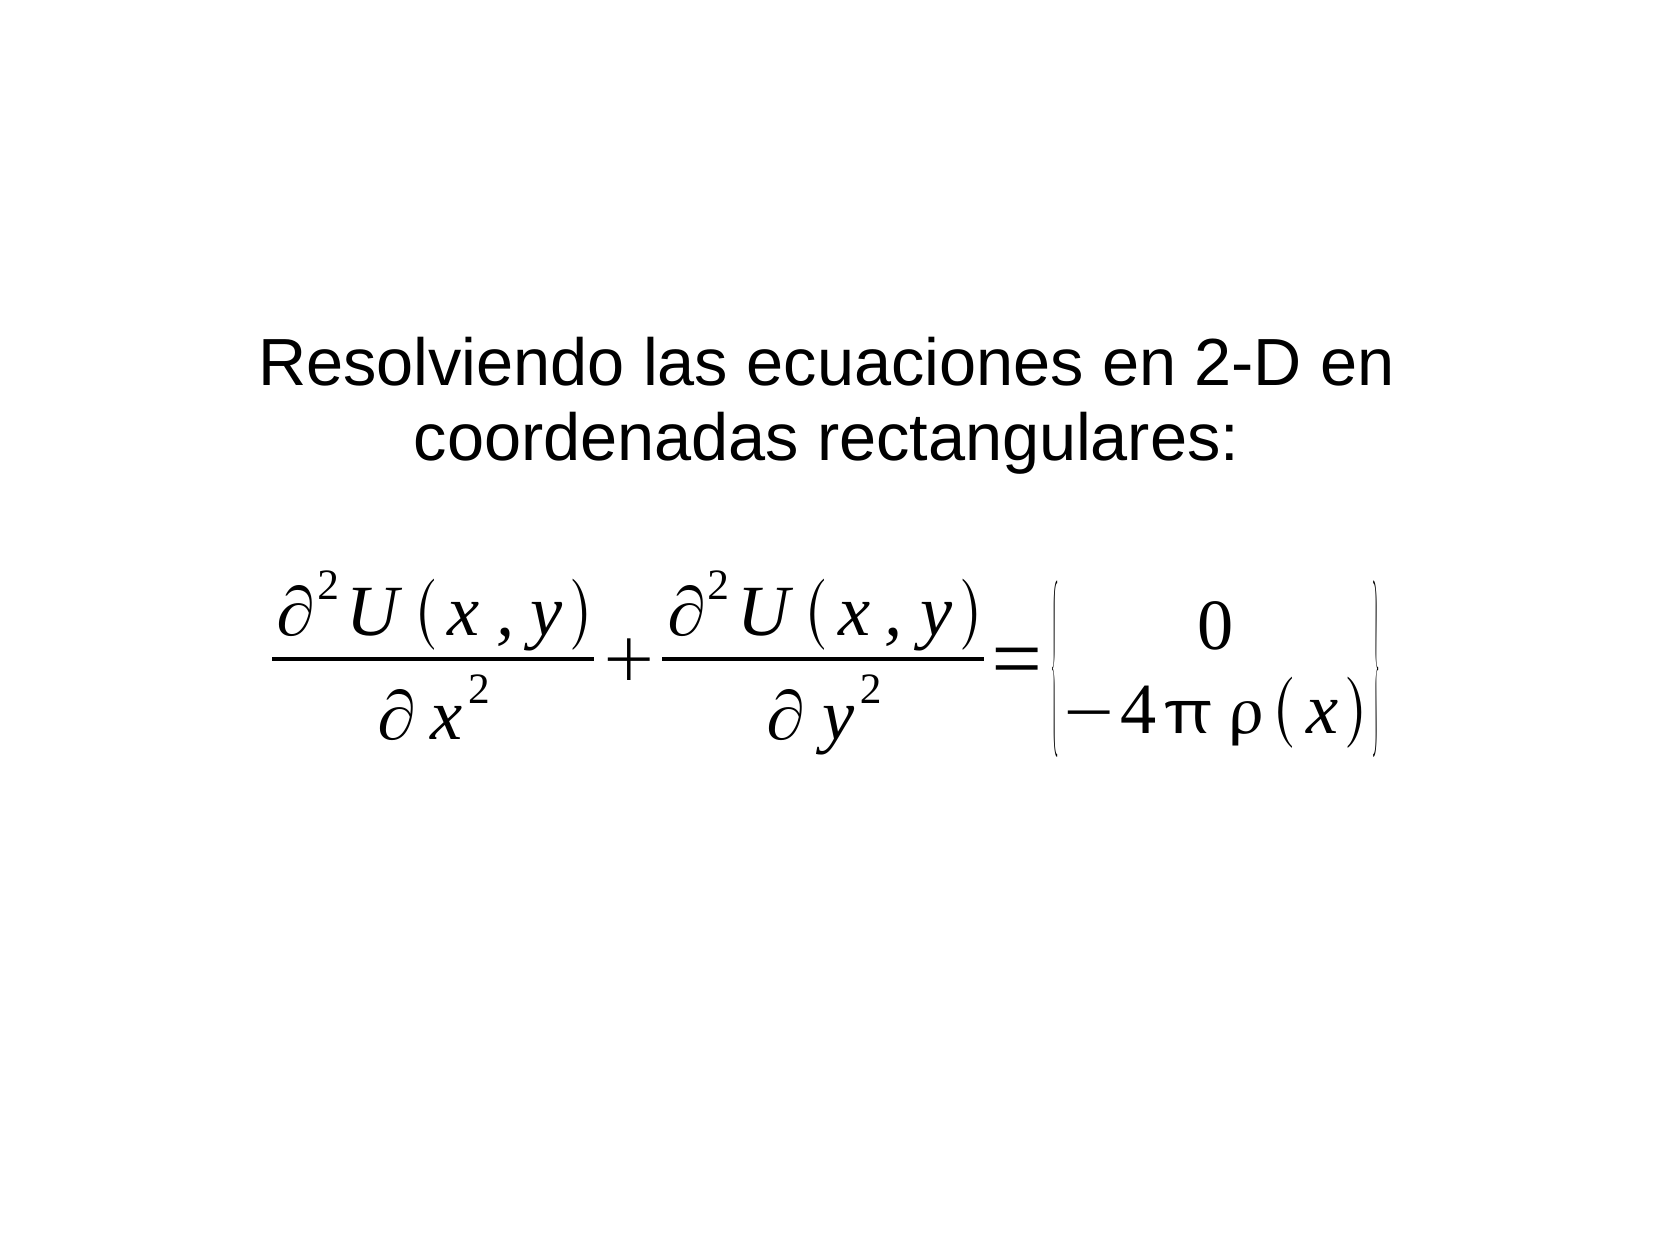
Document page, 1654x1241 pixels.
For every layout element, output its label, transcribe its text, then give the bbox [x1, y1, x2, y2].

subtitle Resolviendo las ecuaciones en 2-D en coordenadas rectangulares: [82, 297, 1571, 502]
chart [262, 561, 1388, 761]
